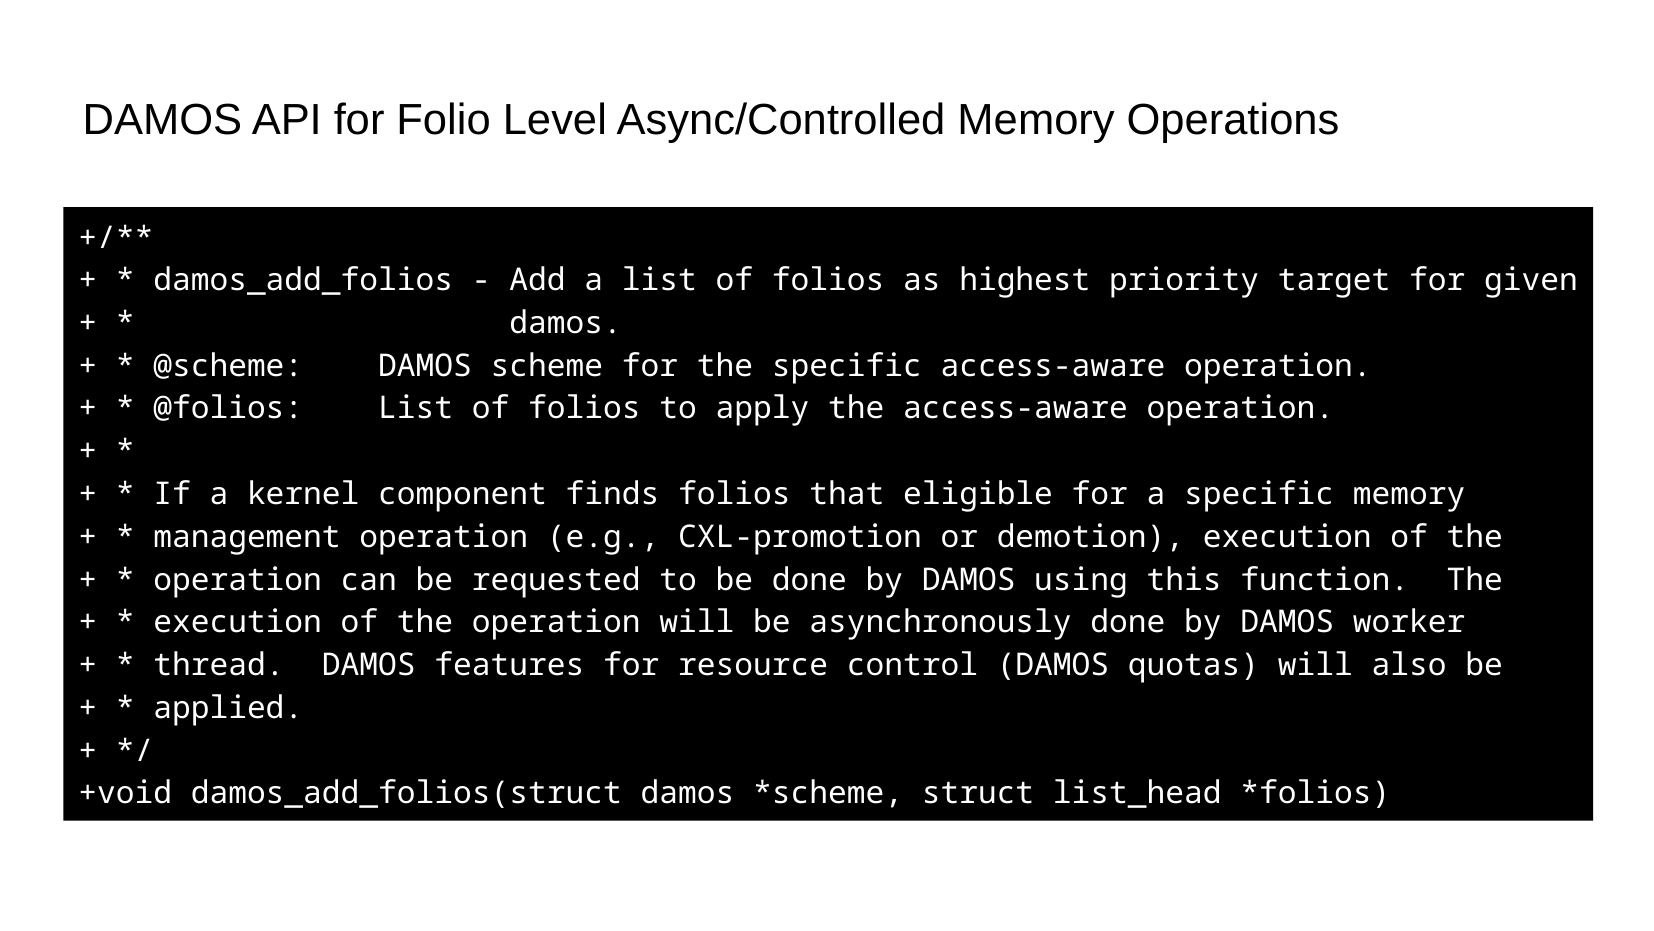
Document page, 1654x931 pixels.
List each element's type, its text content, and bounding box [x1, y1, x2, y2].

text_box +/** + * damos_add_folios - Add a list of folios as highest priority target for given + * damos. + * @scheme: DAMOS scheme for the specific access-aware operation. + * @folios: List of folios to apply the access-aware operation. + * + * If a kernel component finds folios that eligible for a specific memory + * management operation (e.g., CXL-promotion or demotion), execution of the + * operation can be requested to be done by DAMOS using this function. The + * execution of the operation will be asynchronously done by DAMOS worker + * thread. DAMOS features for resource control (DAMOS quotas) will also be + * applied. + */ +void damos_add_folios(struct damos *scheme, struct list_head *folios) [63, 207, 1594, 821]
title DAMOS API for Folio Level Async/Controlled Memory Operations [82, 81, 1571, 157]
